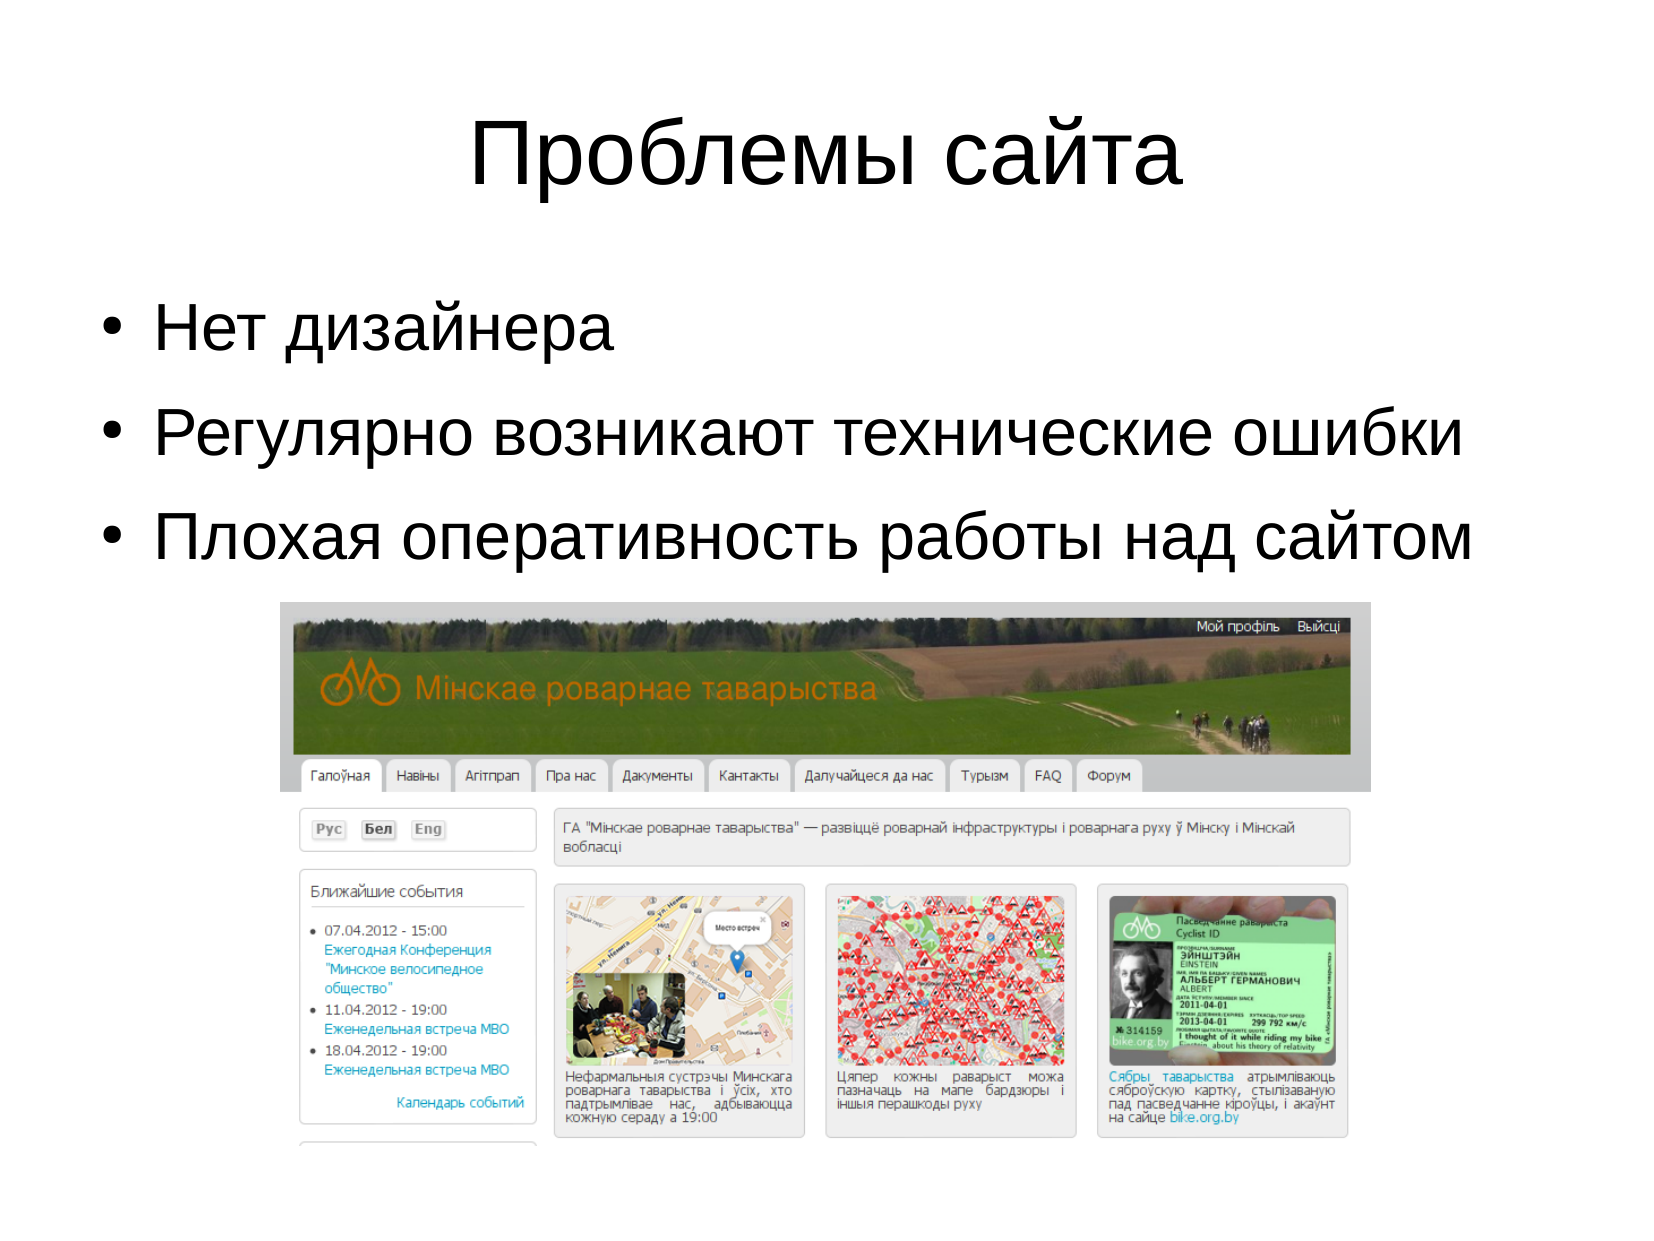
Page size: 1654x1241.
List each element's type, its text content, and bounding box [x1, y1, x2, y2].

title Проблемы сайта [82, 49, 1571, 257]
list Нет дизайнера Регулярно возникают технические ошибки Плохая оперативность работы над сайтом [82, 290, 1538, 1010]
picture [280, 602, 1371, 1146]
